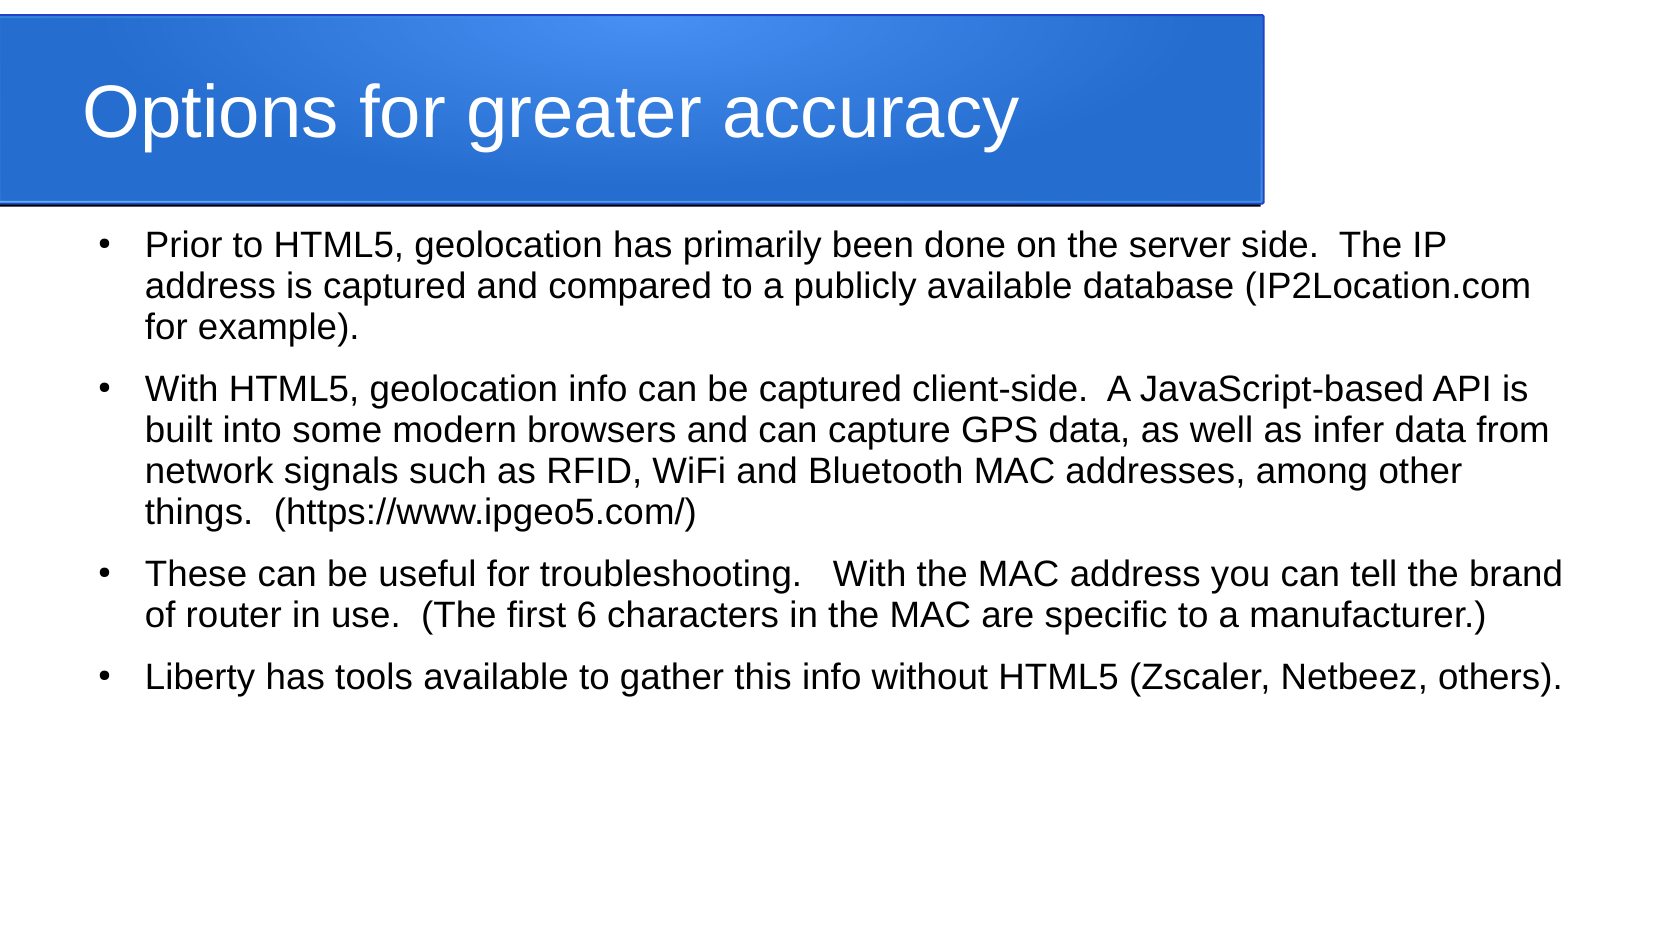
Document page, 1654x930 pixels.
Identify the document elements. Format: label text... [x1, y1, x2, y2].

title Options for greater accuracy [82, 35, 1234, 189]
list Prior to HTML5, geolocation has primarily been done on the server side. The IP address is captured and compared to a publicly available database (IP2Location.com for example). With HTML5, geolocation info can be captured client-side. A JavaScript-based API is built into some modern browsers and can capture GPS data, as well as infer data from network signals such as RFID, WiFi and Bluetooth MAC addresses, among other things. (https://www.ipgeo5.com/) These can be useful for troubleshooting. With the MAC address you can tell the brand of router in use. (The first 6 characters in the MAC are specific to a manufacturer.) Liberty has tools available to gather this info without HTML5 (Zscaler, Netbeez, others). [82, 224, 1571, 764]
